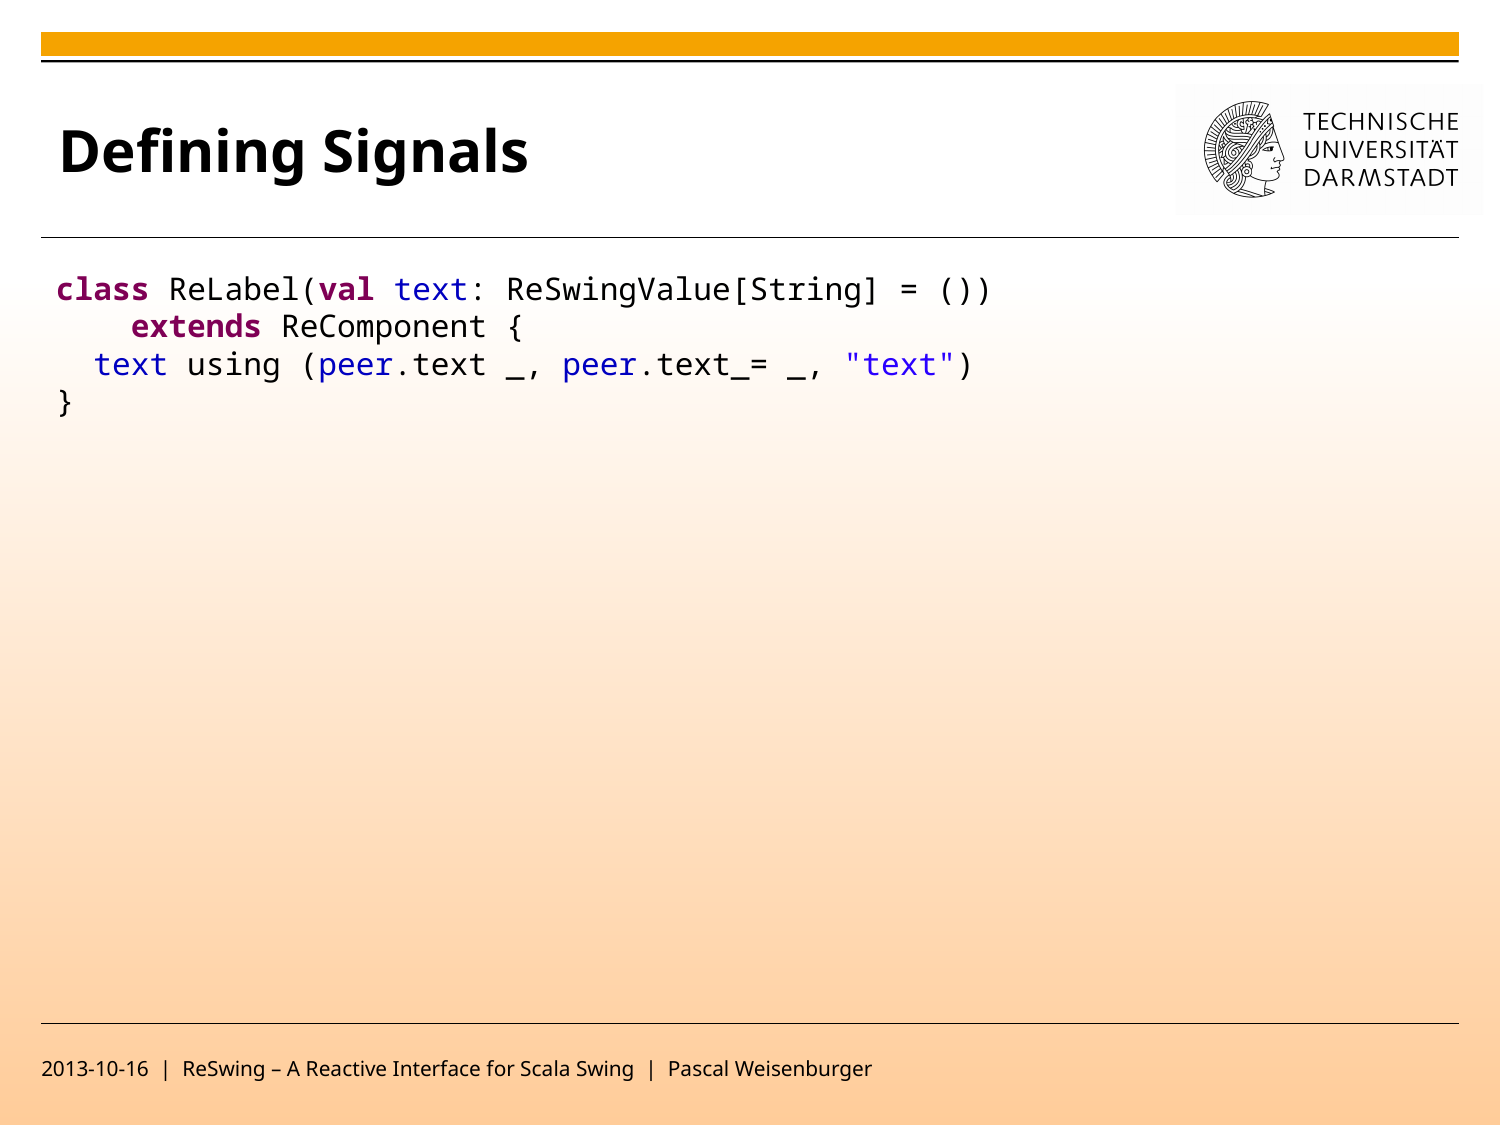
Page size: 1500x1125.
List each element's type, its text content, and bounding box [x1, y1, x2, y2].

title Defining Signals [58, 80, 1187, 218]
picture [1187, 84, 1484, 215]
list class ReLabel(val text: ReSwingValue[String] = ()) extends ReComponent { text using (peer.text _, peer.text_= _, "text") } [41, 261, 1459, 914]
